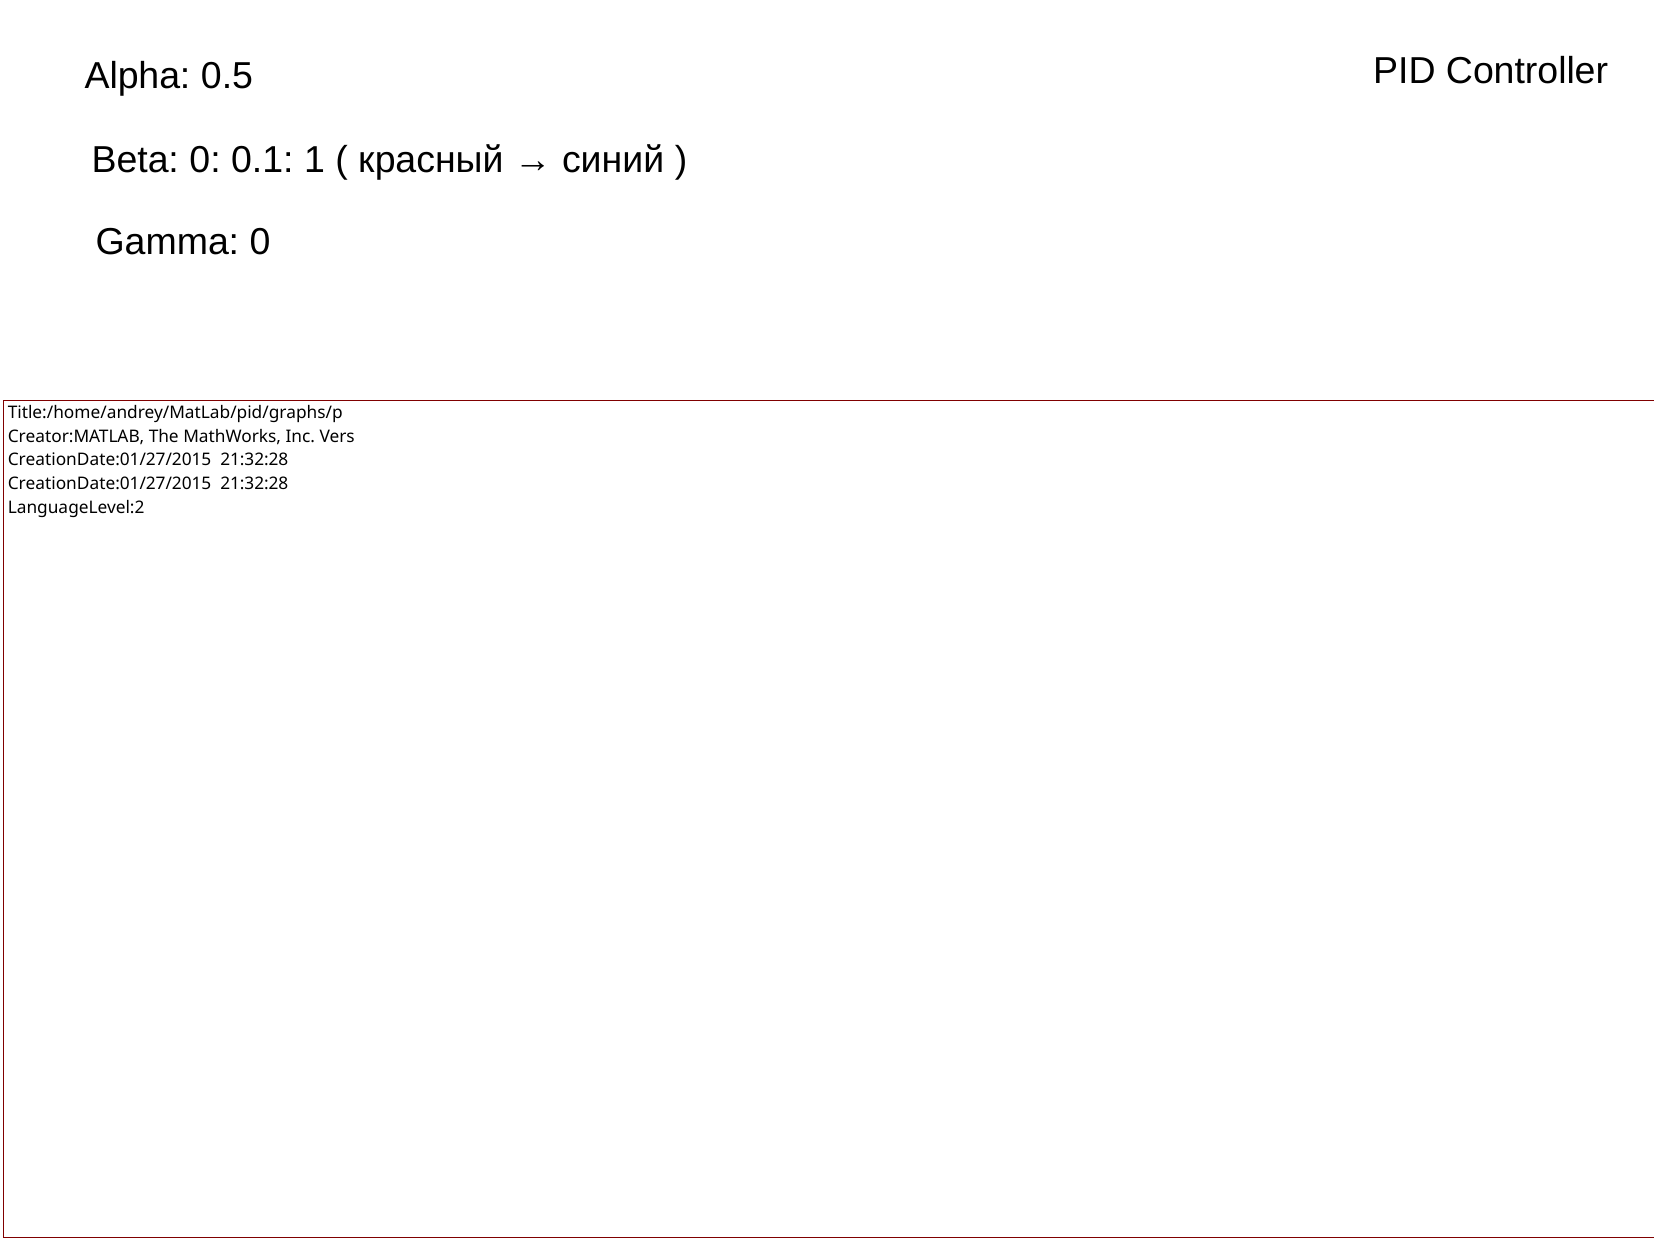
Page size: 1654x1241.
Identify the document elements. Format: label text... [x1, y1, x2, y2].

text_box PID Controller [1358, 42, 1624, 100]
picture [2, 399, 1654, 1238]
text_box Gamma: 0 [80, 213, 286, 271]
text_box Beta: 0: 0.1: 1 ( красный → синий ) [76, 131, 788, 189]
text_box Alpha: 0.5 [69, 46, 736, 104]
